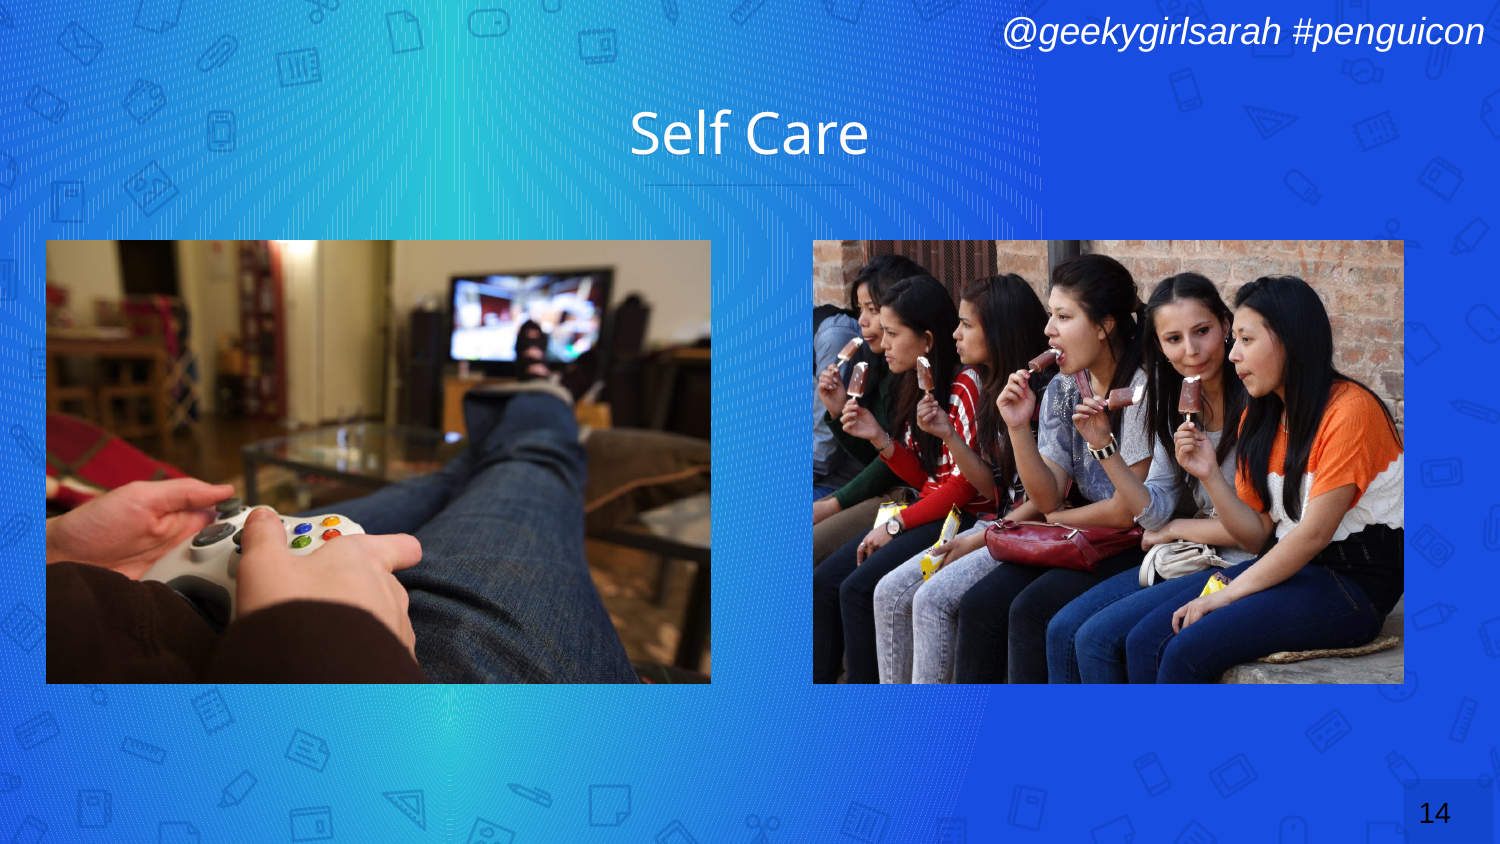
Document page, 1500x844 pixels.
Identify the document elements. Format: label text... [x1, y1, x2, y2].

picture [813, 240, 1404, 684]
picture [46, 240, 711, 684]
title Self Care [182, 58, 1318, 182]
slide_number <number> [1403, 779, 1494, 844]
